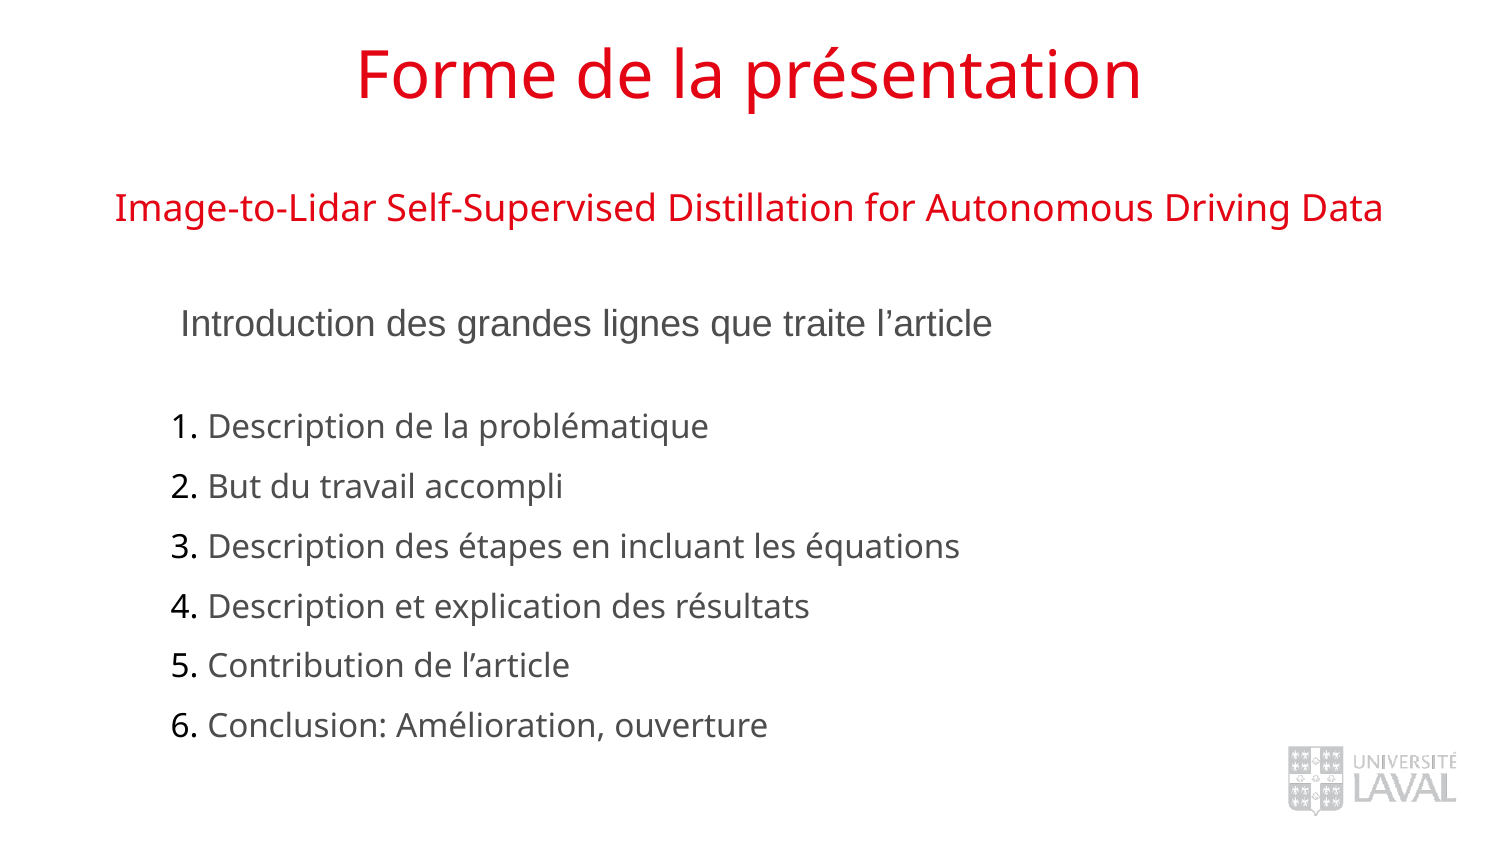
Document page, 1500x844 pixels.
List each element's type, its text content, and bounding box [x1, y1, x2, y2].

title Image-to-Lidar Self-Supervised Distillation for Autonomous Driving Data [0, 188, 1500, 284]
title Forme de la présentation [0, 40, 1500, 142]
subtitle Description de la problématique But du travail accompli Description des étapes en incluant les équations Description et explication des résultats Contribution de l’article Conclusion: Amélioration, ouverture [170, 385, 1296, 792]
text_box Introduction des grandes lignes que traite l’article [165, 295, 1009, 353]
